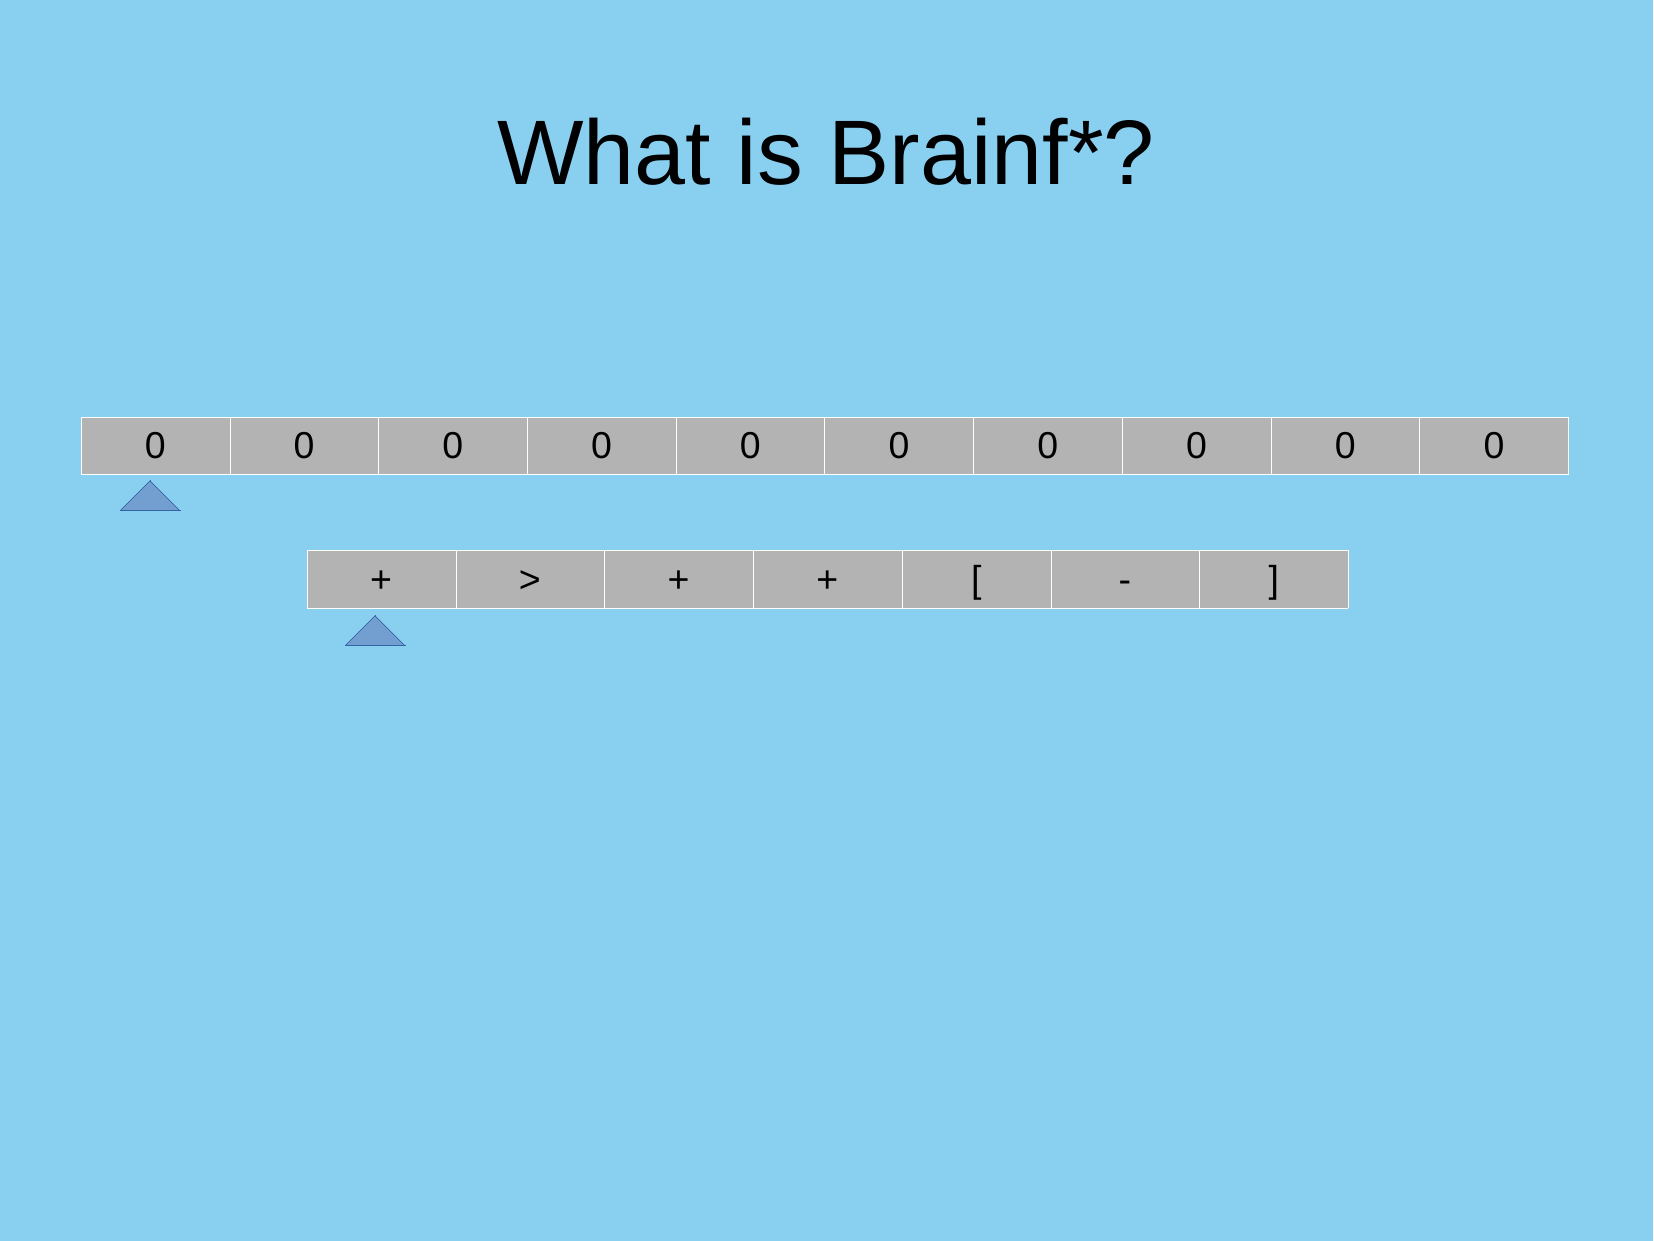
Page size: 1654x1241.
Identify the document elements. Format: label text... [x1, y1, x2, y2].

table_header 0 [528, 418, 676, 474]
table_header 0 [231, 418, 378, 474]
table_header - [1052, 551, 1199, 608]
table_header 0 [1420, 418, 1568, 474]
table_header 0 [1123, 418, 1271, 474]
text_box [120, 480, 181, 511]
table_header ] [1200, 551, 1348, 608]
text_box [345, 615, 406, 646]
table_header 0 [379, 418, 527, 474]
table_header 0 [677, 418, 824, 474]
table_header [ [903, 551, 1051, 608]
table_header + [308, 551, 456, 608]
table_header 0 [82, 418, 230, 474]
table_header > [457, 551, 604, 608]
table_header 0 [1272, 418, 1419, 474]
table_header 0 [825, 418, 973, 474]
table_header + [605, 551, 753, 608]
table_header + [754, 551, 902, 608]
table_header 0 [974, 418, 1122, 474]
title What is Brainf*? [82, 49, 1571, 257]
